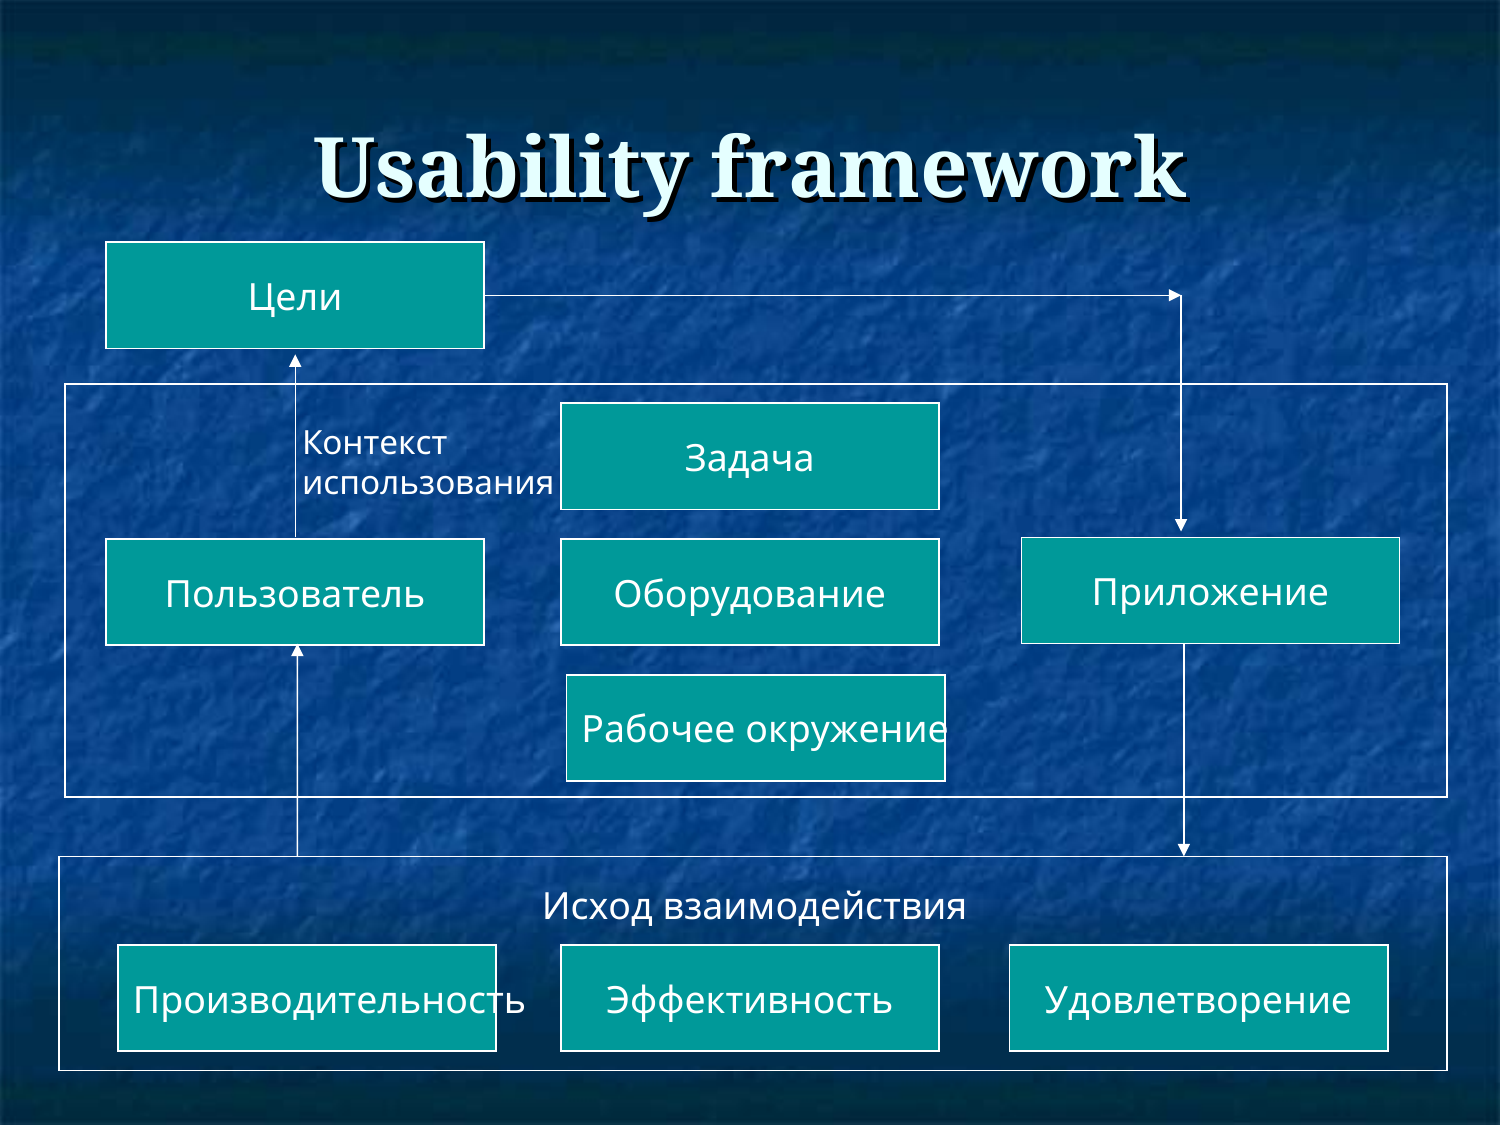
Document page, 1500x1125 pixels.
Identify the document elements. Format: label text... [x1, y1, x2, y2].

text_box Приложение [1021, 537, 1400, 644]
text_box Задача [560, 403, 939, 510]
text_box Контекст использования [296, 413, 570, 509]
text_box Эффективность [560, 944, 940, 1052]
text_box Пользователь [106, 538, 485, 646]
text_box Удовлетворение [1009, 944, 1388, 1052]
text_box Цели [106, 242, 485, 349]
title Usability framework [75, 62, 1426, 266]
picture [0, 0, 1500, 1125]
text_box Исход взаимодействия [527, 873, 983, 935]
text_box Рабочее окружение [566, 674, 945, 782]
text_box Оборудование [560, 538, 939, 646]
text_box Производительность [118, 944, 497, 1052]
text_box Контекст использования [287, 413, 295, 509]
